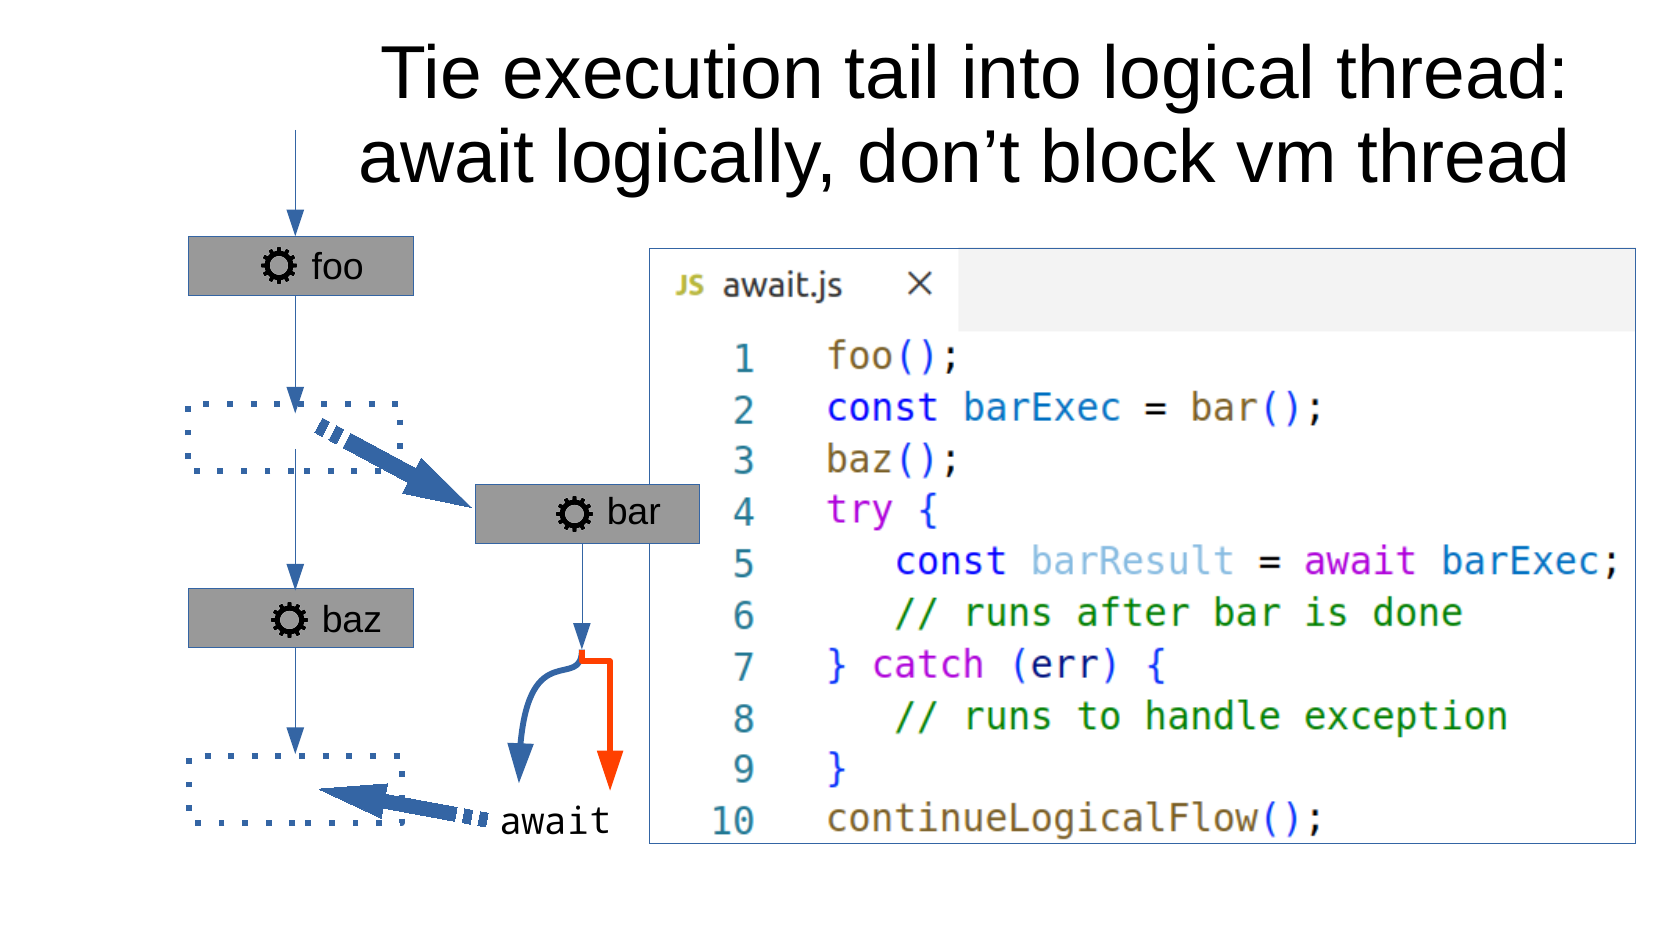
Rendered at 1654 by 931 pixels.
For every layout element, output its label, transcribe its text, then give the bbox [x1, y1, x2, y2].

picture [271, 602, 308, 638]
text_box [343, 433, 472, 508]
text_box foo [296, 238, 414, 296]
text_box [319, 783, 458, 822]
text_box [188, 236, 414, 296]
text_box baz [307, 590, 424, 648]
title Tie execution tail into logical thread: await logically, don’t block vm thread [82, 30, 1571, 199]
text_box [475, 484, 700, 544]
text_box await [484, 791, 633, 852]
text_box [188, 588, 414, 648]
text_box [314, 418, 330, 437]
picture [649, 247, 1636, 844]
text_box [462, 808, 473, 825]
picture [261, 247, 296, 284]
picture [556, 496, 592, 532]
text_box [328, 425, 344, 444]
text_box [477, 811, 489, 827]
text_box bar [592, 482, 709, 540]
